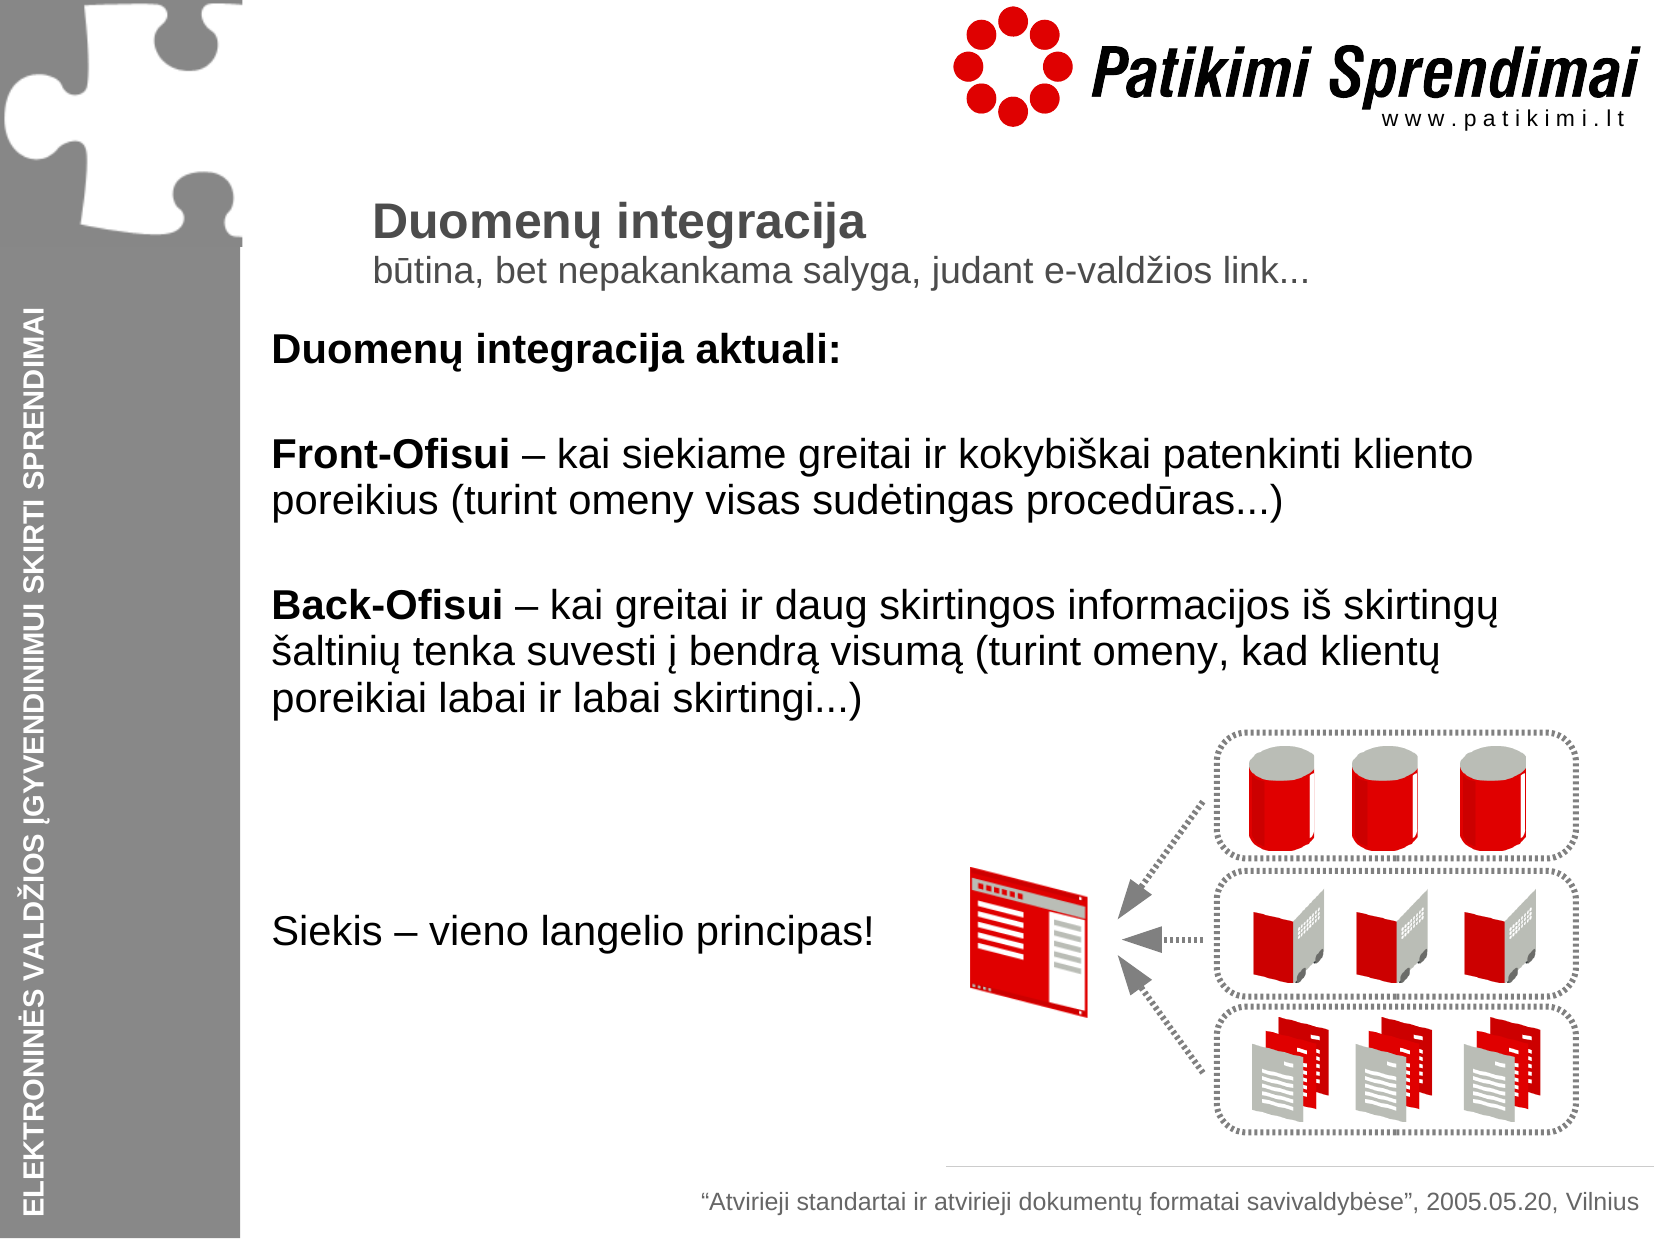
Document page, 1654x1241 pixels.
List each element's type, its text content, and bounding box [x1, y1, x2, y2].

chart [1463, 1016, 1541, 1122]
chart [1252, 877, 1325, 983]
chart [1252, 1016, 1329, 1122]
chart [969, 867, 1088, 1018]
chart [1351, 745, 1418, 851]
chart [1463, 877, 1536, 983]
text_box [1216, 732, 1576, 859]
chart [1355, 1016, 1433, 1122]
picture [953, 6, 1641, 127]
text_box Duomenų integracija aktuali: Front-Ofisui – kai siekiame greitai ir kokybiškai patenkinti kliento poreikius (turint omeny visas sudėtingas procedūras...) Back-Ofisui – kai greitai ir daug skirtingos informacijos iš skirtingų šaltinių tenka suvesti į bendrą visumą (turint omeny, kad klientų poreikiai labai ir labai skirtingi...) Siekis – vieno langelio principas! [271, 325, 1594, 1094]
text_box Duomenų integracija būtina, bet nepakankama salyga, judant e-valdžios link... [372, 193, 1602, 296]
chart [1355, 877, 1428, 983]
text_box [1216, 870, 1576, 997]
text_box [1216, 1006, 1576, 1133]
chart [1459, 745, 1526, 851]
chart [1248, 745, 1315, 851]
